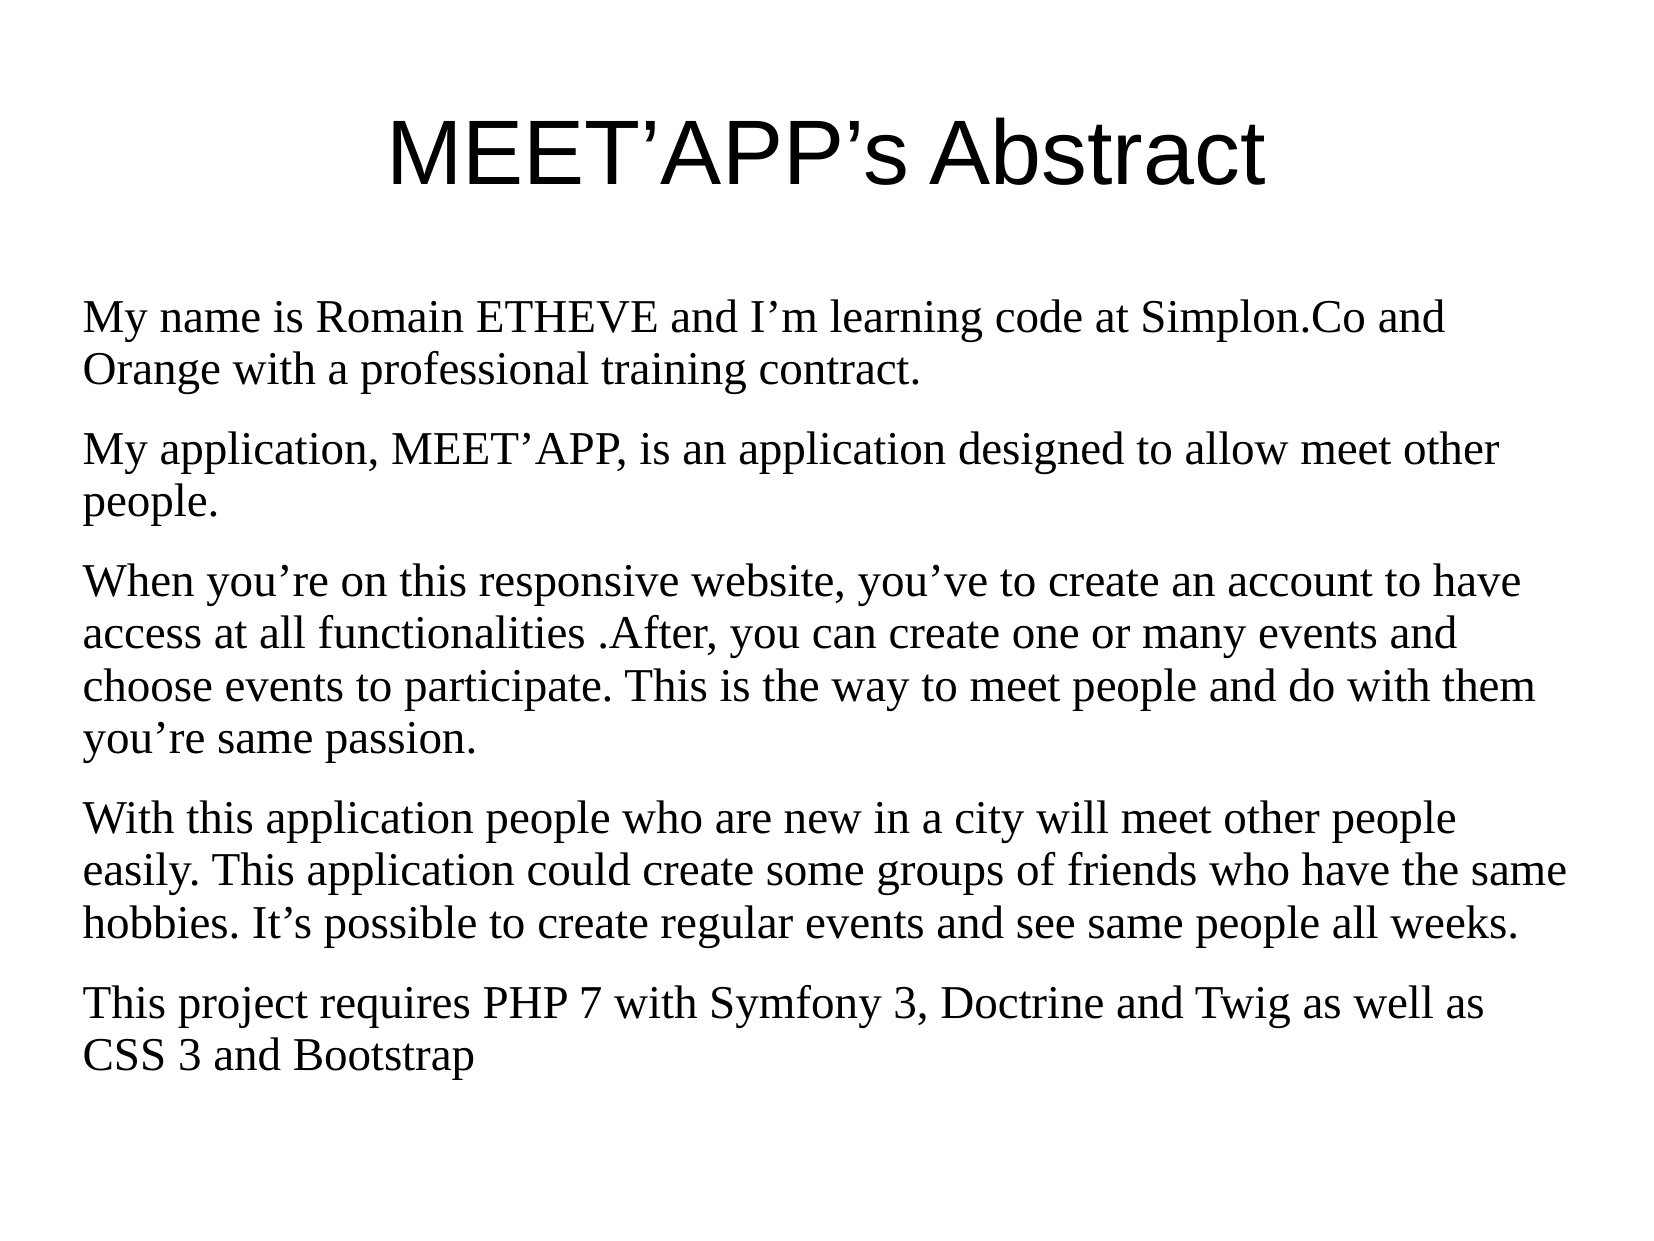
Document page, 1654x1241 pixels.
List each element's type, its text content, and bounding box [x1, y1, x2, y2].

list My name is Romain ETHEVE and I’m learning code at Simplon.Co and Orange with a professional training contract. My application, MEET’APP, is an application designed to allow meet other people. When you’re on this responsive website, you’ve to create an account to have access at all functionalities .After, you can create one or many events and choose events to participate. This is the way to meet people and do with them you’re same passion. With this application people who are new in a city will meet other people easily. This application could create some groups of friends who have the same hobbies. It’s possible to create regular events and see same people all weeks. This project requires PHP 7 with Symfony 3, Doctrine and Twig as well as CSS 3 and Bootstrap [82, 290, 1571, 1087]
title MEET’APP’s Abstract [82, 49, 1571, 257]
